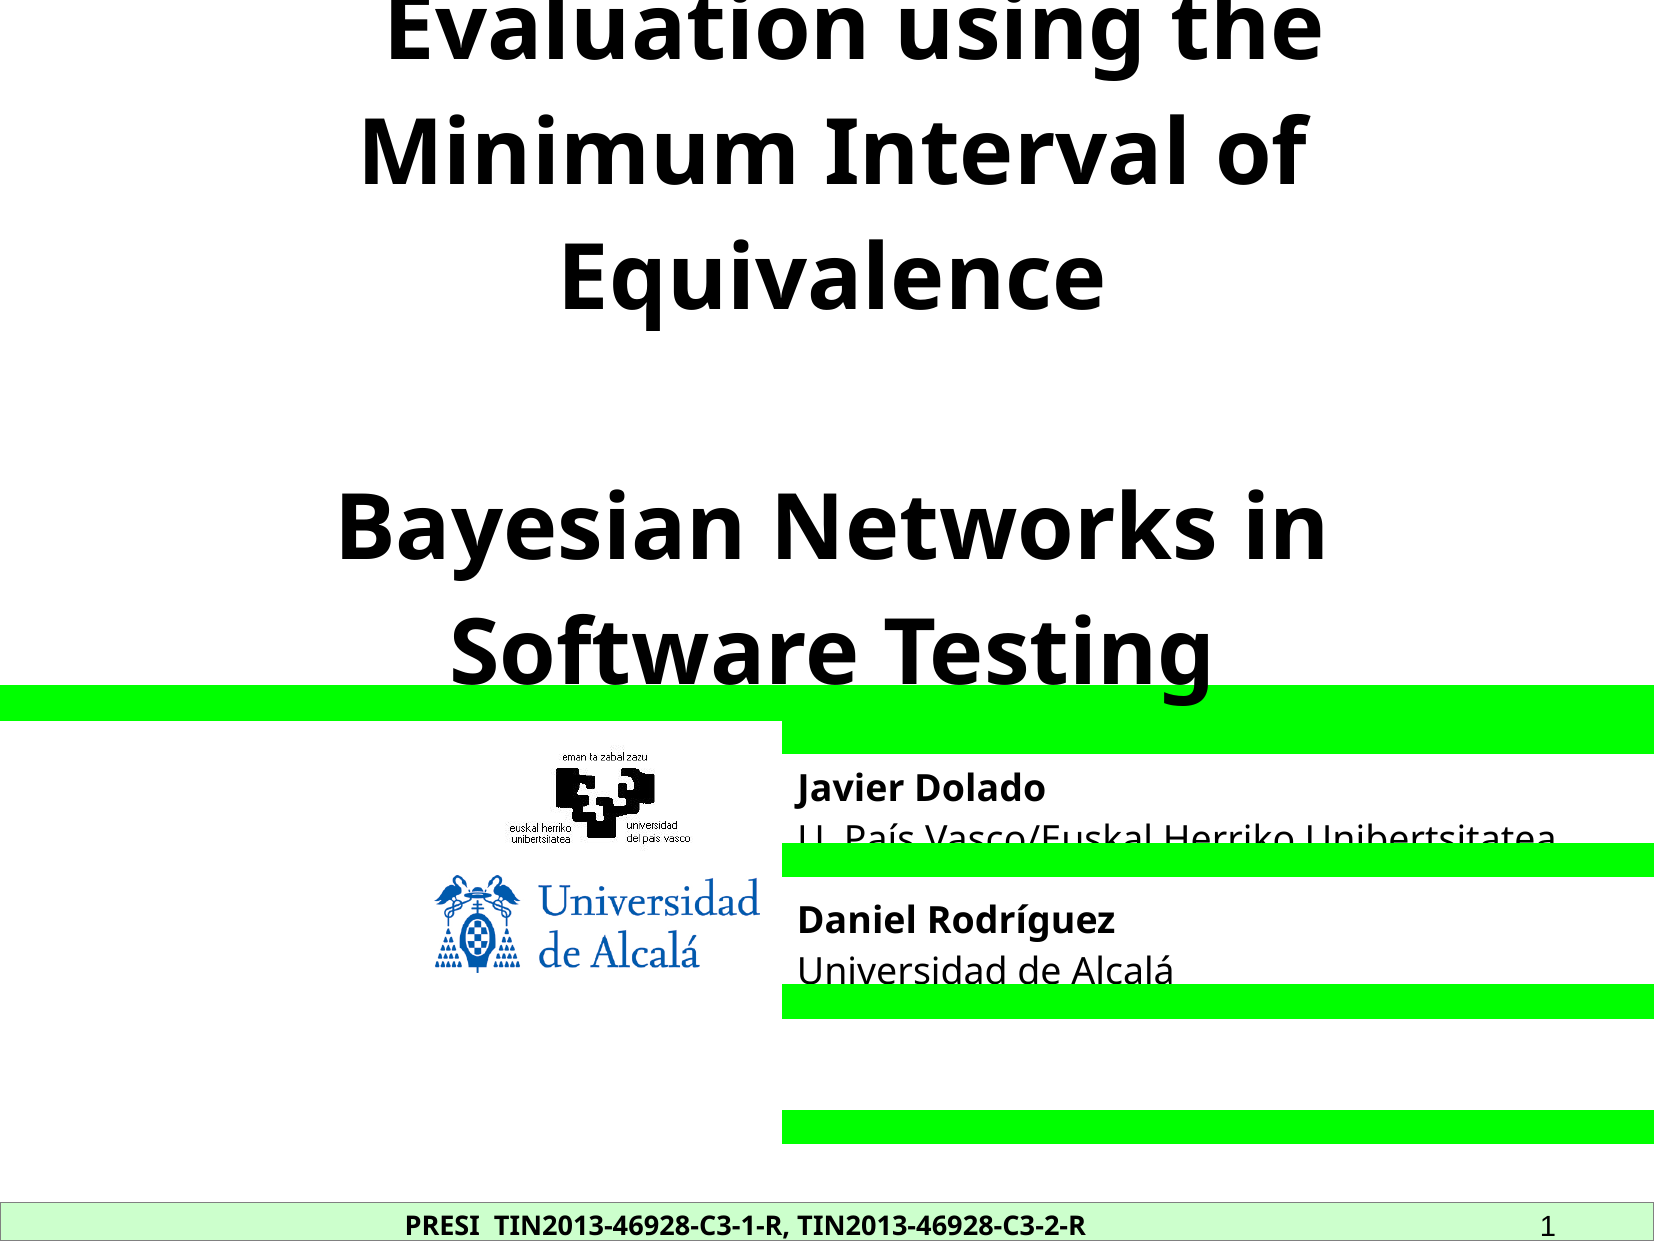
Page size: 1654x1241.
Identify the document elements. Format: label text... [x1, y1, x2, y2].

text_box Daniel Rodríguez Universidad de Alcalá [782, 885, 1430, 984]
text_box PRESI TIN2013-46928-C3-1-R, TIN2013-46928-C3-2-R [389, 1198, 1264, 1241]
picture [505, 745, 700, 852]
text_box Javier Dolado U. País Vasco/Euskal Herriko Unibertsitatea [782, 753, 1620, 843]
picture [434, 875, 760, 973]
title Evaluation using the Minimum Interval of Equivalence Bayesian Networks in Software Testing [129, 15, 1536, 658]
text_box [782, 843, 1654, 877]
text_box [0, 685, 1654, 754]
text_box [782, 984, 1654, 1019]
text_box [782, 1110, 1654, 1144]
